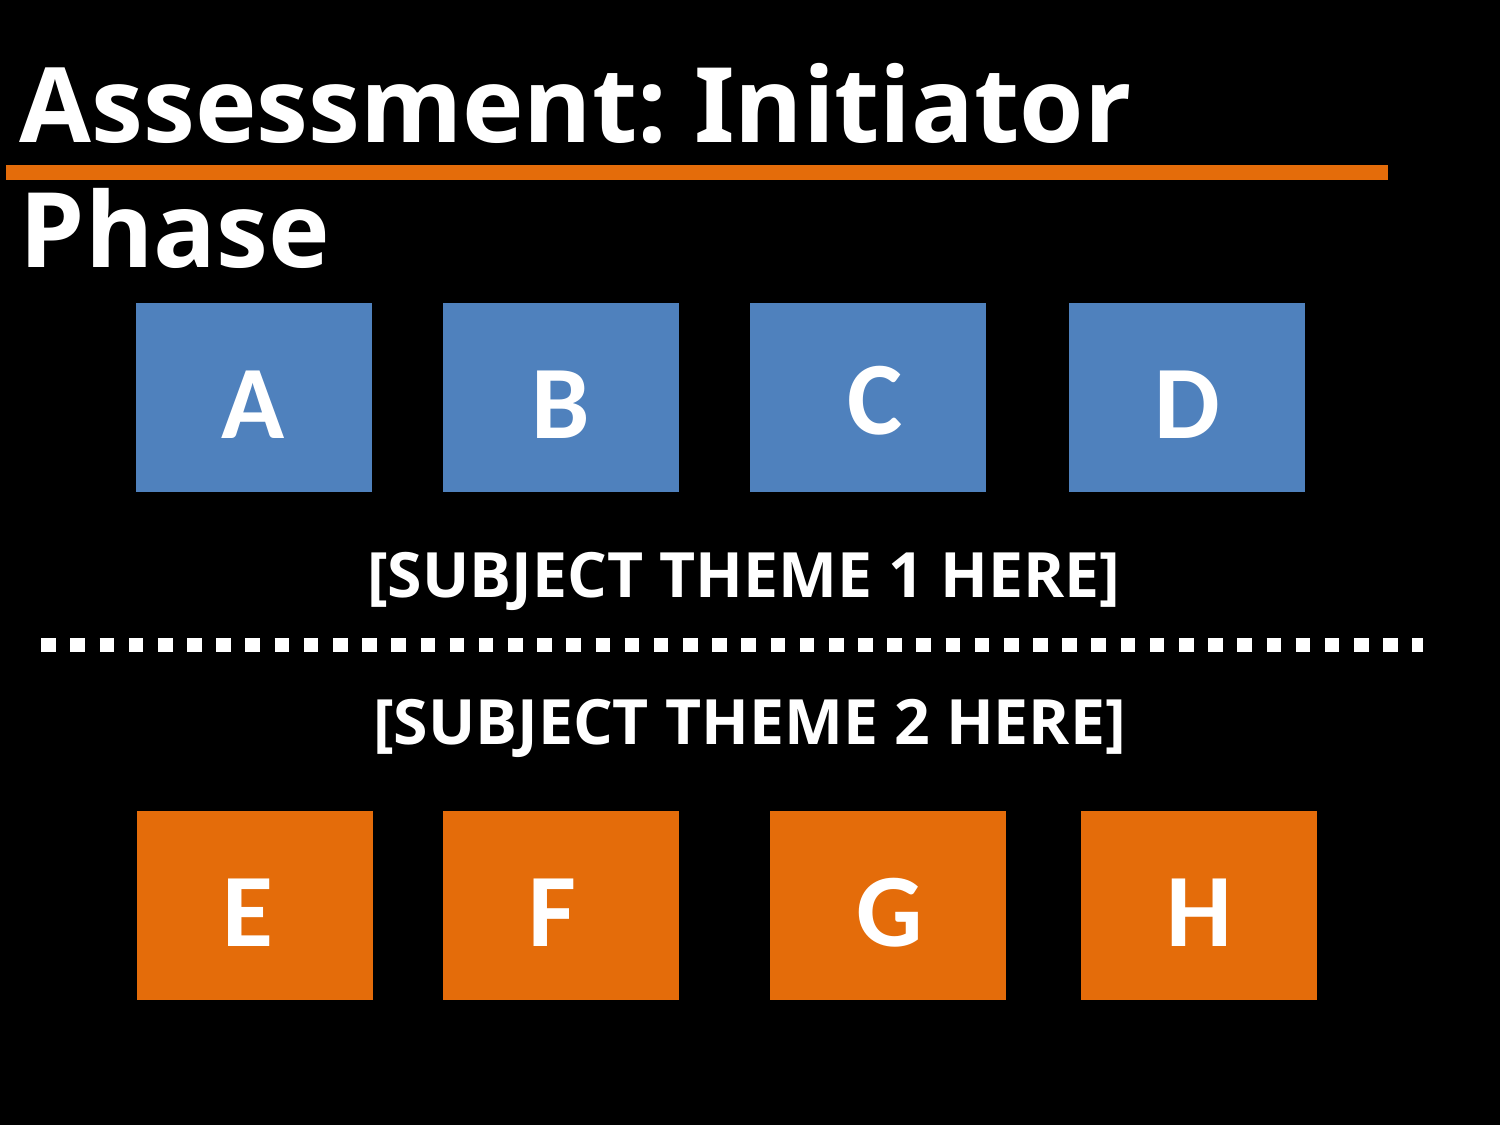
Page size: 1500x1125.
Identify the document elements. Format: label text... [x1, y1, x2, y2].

text_box Assessment: Initiator Phase [4, 31, 1424, 173]
text_box [1069, 303, 1305, 492]
text_box H [1151, 834, 1247, 976]
text_box [770, 811, 1006, 1000]
text_box [750, 303, 986, 492]
text_box G [840, 834, 936, 976]
text_box [SUBJECT THEME 1 HERE] [253, 527, 1235, 618]
text_box F [513, 834, 609, 976]
text_box A [206, 326, 302, 468]
text_box C [832, 322, 928, 465]
text_box D [1139, 326, 1235, 468]
text_box [137, 811, 373, 1000]
text_box [443, 811, 679, 1000]
text_box [443, 303, 679, 492]
text_box [1081, 811, 1317, 1000]
text_box E [207, 834, 303, 976]
text_box [SUBJECT THEME 2 HERE] [301, 674, 1199, 766]
text_box B [516, 326, 611, 468]
text_box [136, 303, 372, 492]
